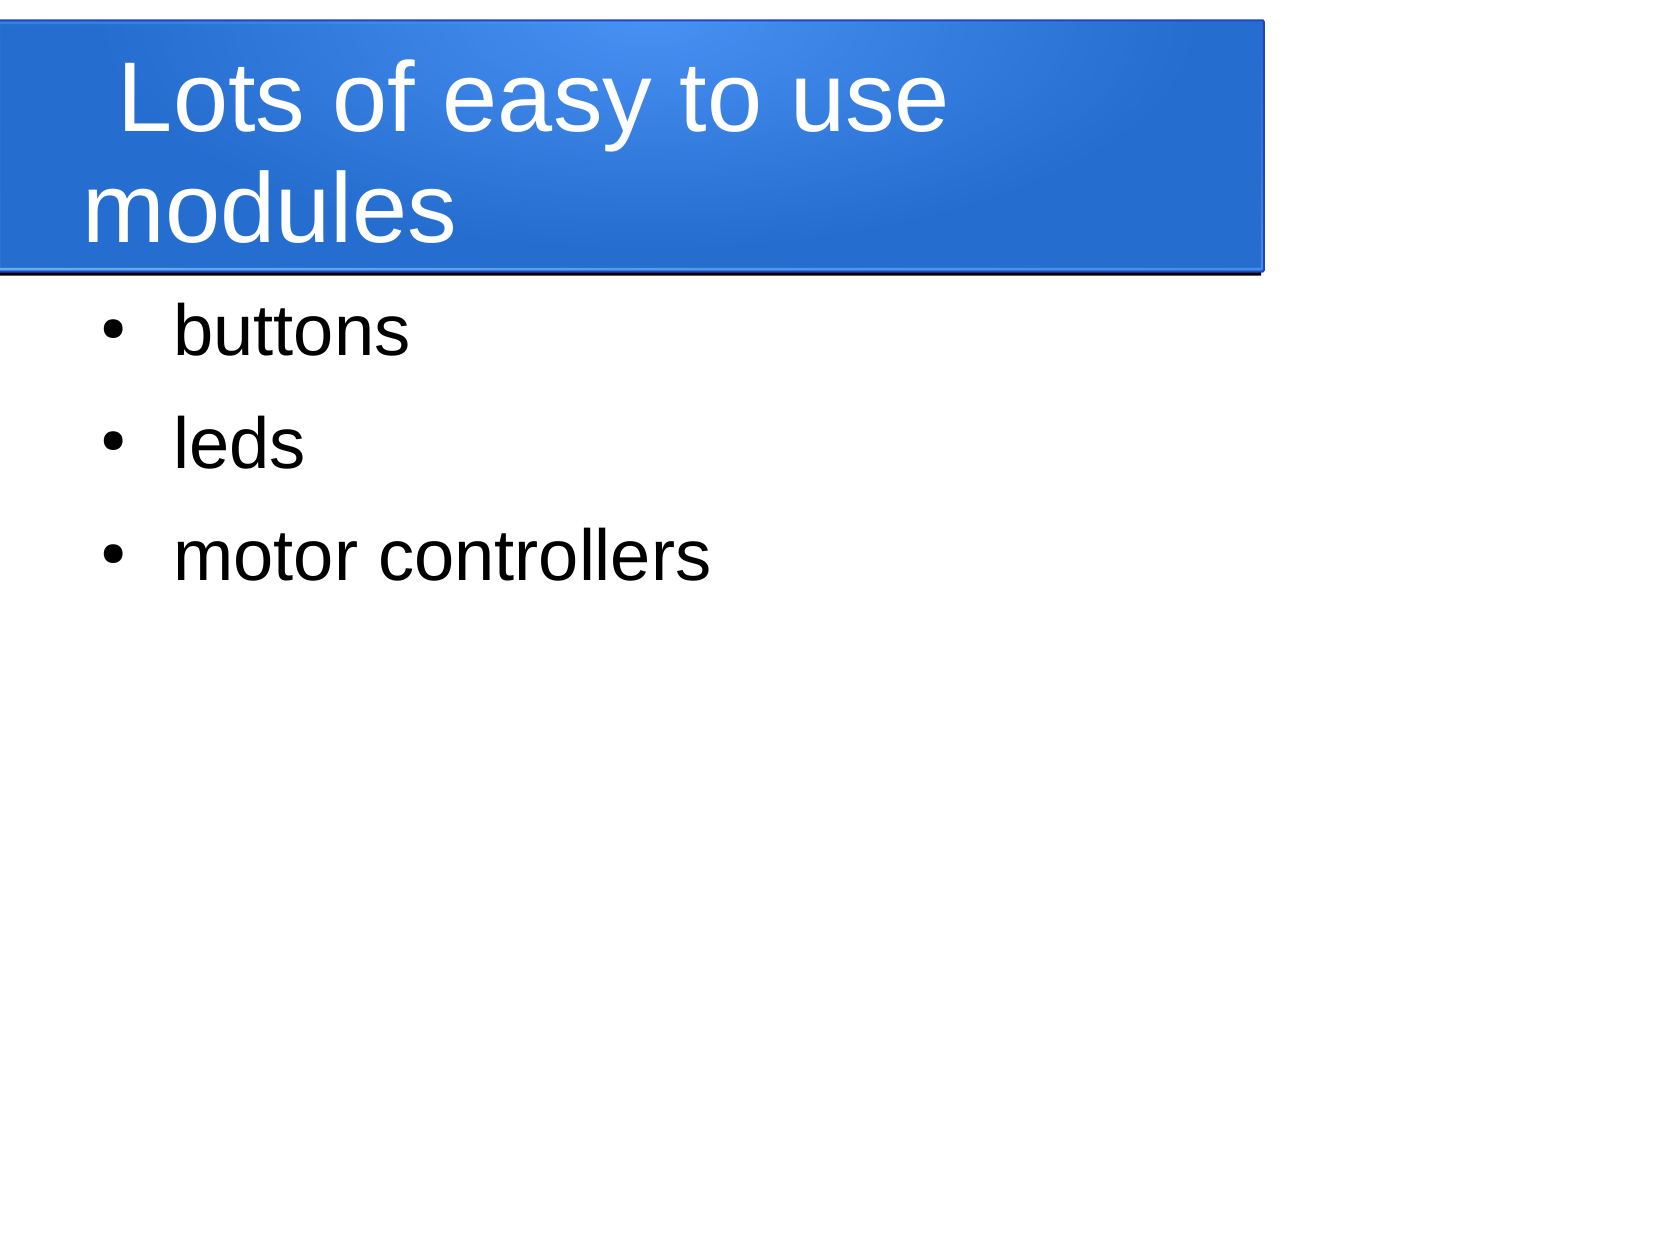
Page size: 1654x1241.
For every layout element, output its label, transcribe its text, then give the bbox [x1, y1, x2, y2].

title Lots of easy to use modules [82, 30, 1250, 276]
list buttons leds motor controllers [82, 290, 793, 1010]
